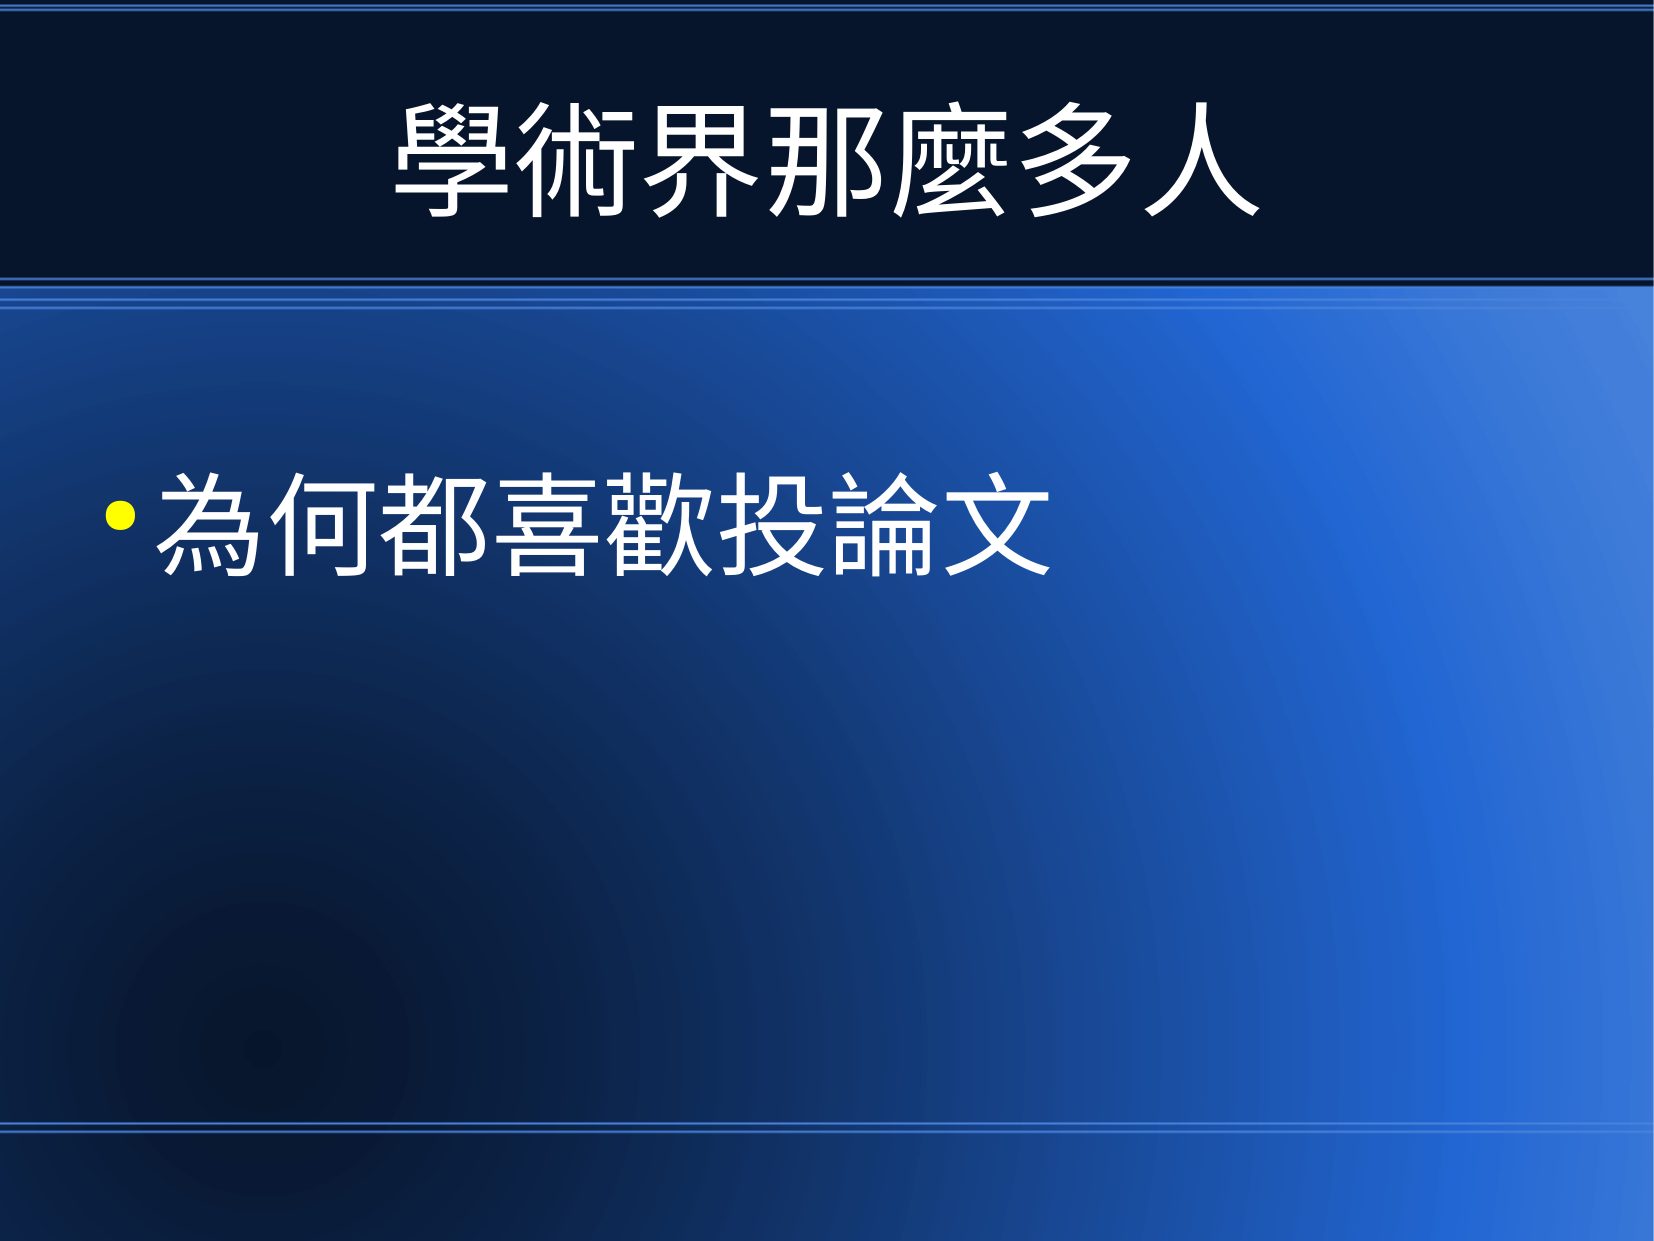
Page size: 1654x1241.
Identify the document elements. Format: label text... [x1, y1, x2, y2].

picture [0, 0, 1654, 1241]
title 學術界那麼多人 [82, 49, 1571, 257]
list 為何都喜歡投論文 [82, 355, 1571, 1241]
